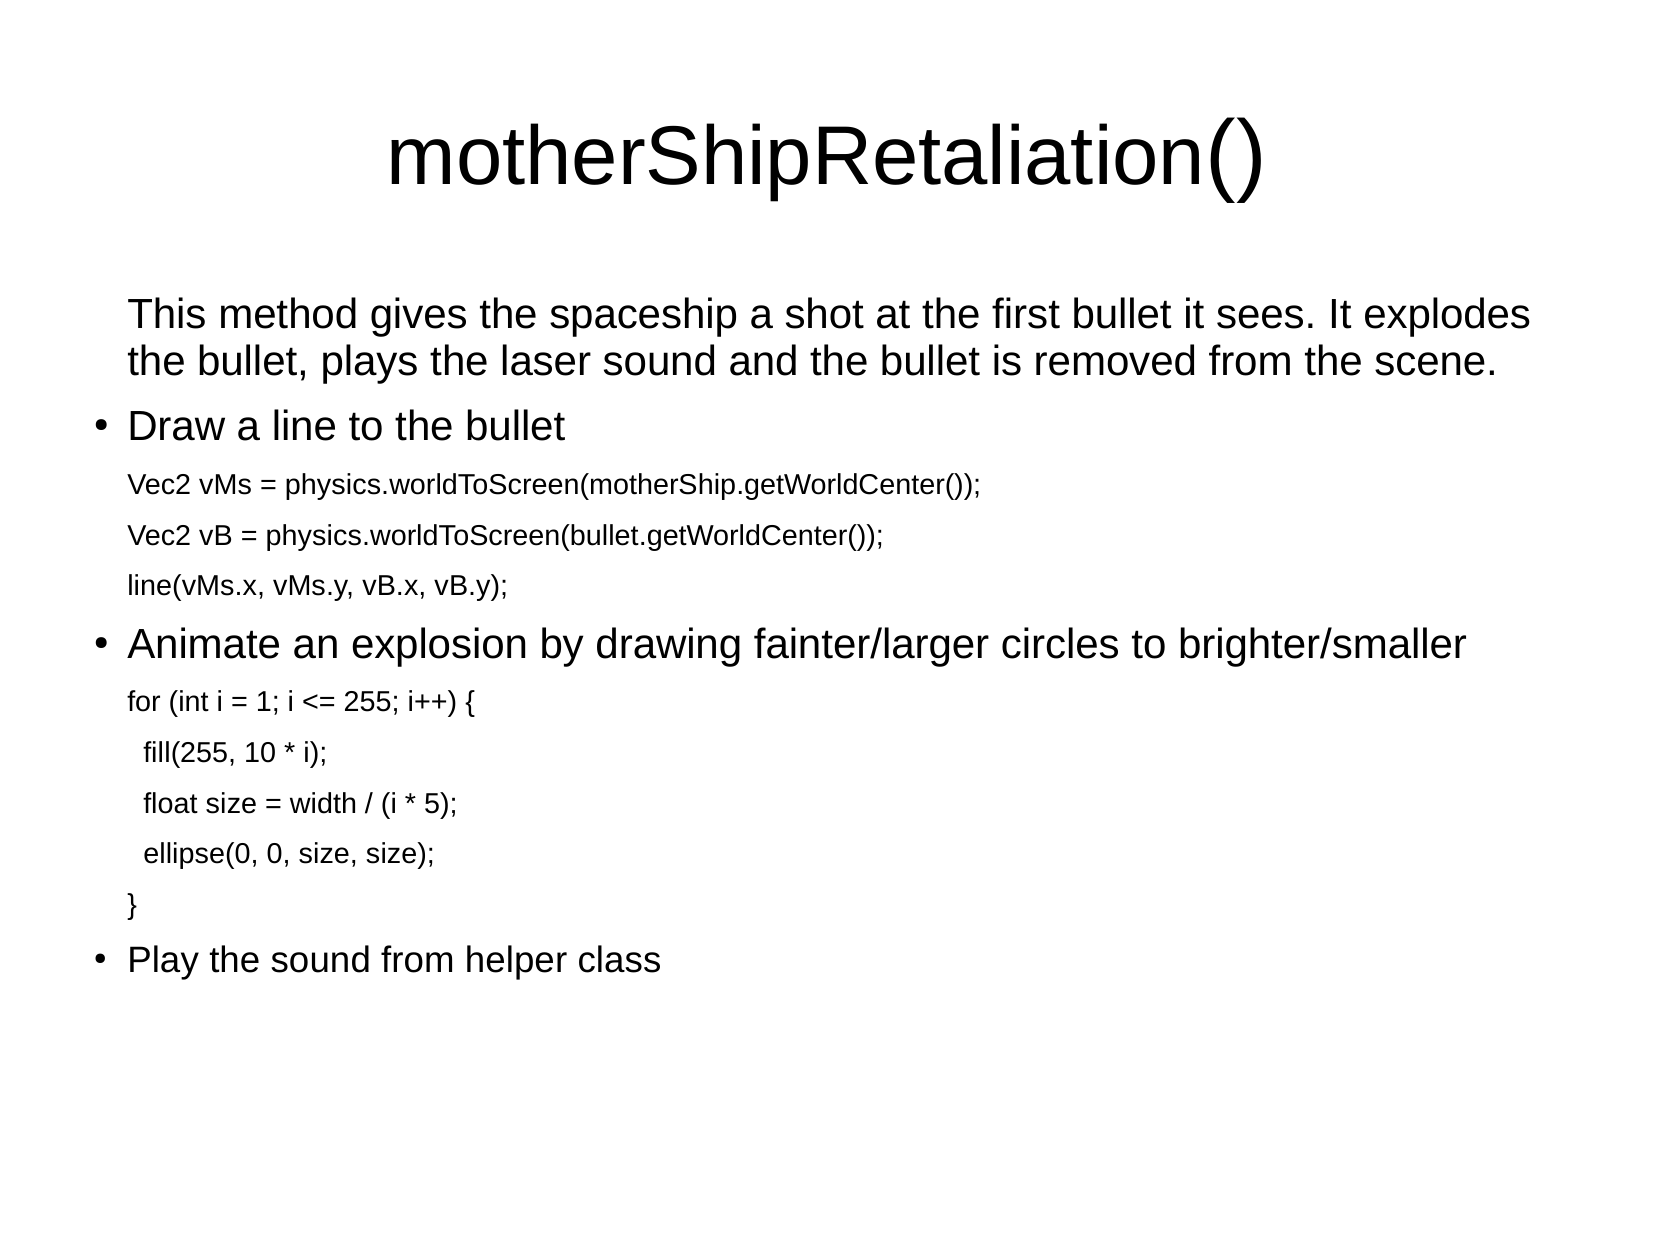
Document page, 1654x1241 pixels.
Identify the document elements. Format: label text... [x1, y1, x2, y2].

list This method gives the spaceship a shot at the first bullet it sees. It explodes the bullet, plays the laser sound and the bullet is removed from the scene. Draw a line to the bullet Vec2 vMs = physics.worldToScreen(motherShip.getWorldCenter()); Vec2 vB = physics.worldToScreen(bullet.getWorldCenter()); line(vMs.x, vMs.y, vB.x, vB.y); Animate an explosion by drawing fainter/larger circles to brighter/smaller for (int i = 1; i <= 255; i++) { fill(255, 10 * i); float size = width / (i * 5); ellipse(0, 0, size, size); } Play the sound from helper class [82, 290, 1538, 1010]
title motherShipRetaliation() [82, 49, 1571, 257]
